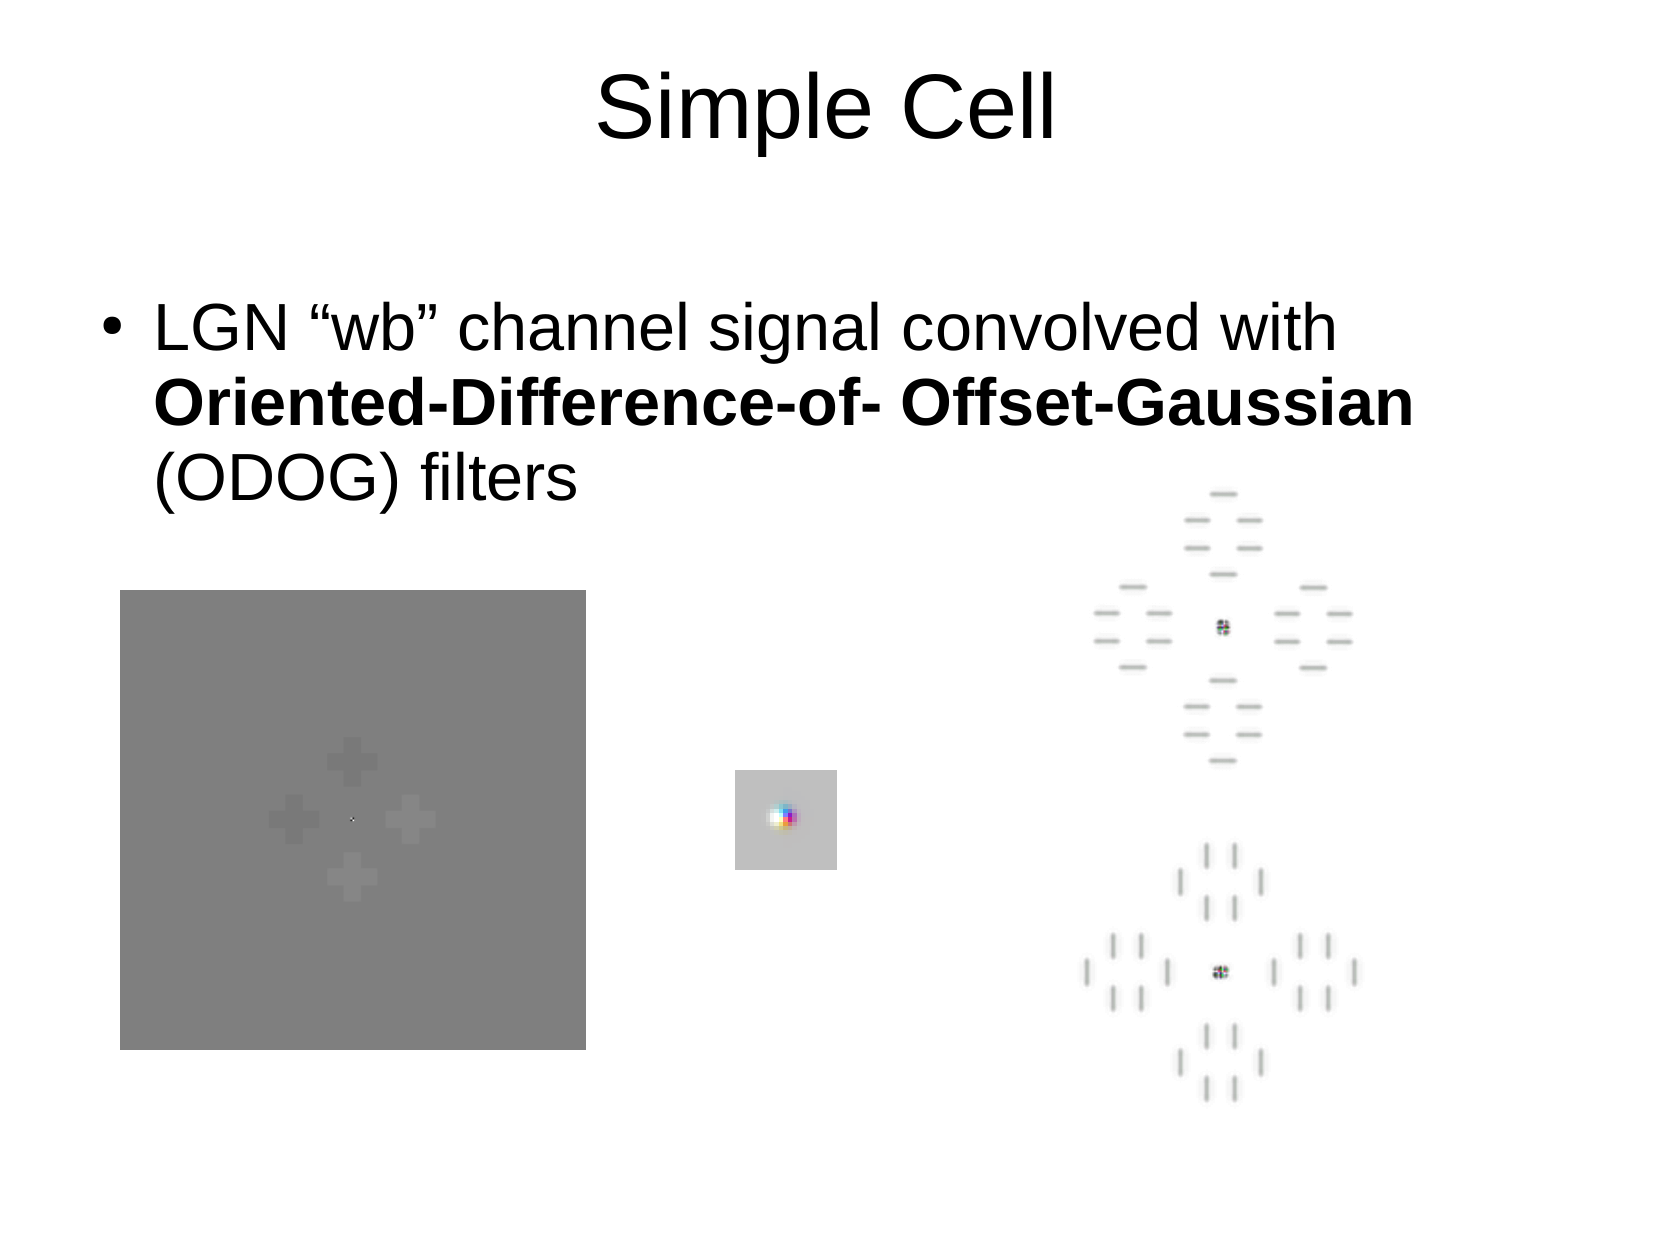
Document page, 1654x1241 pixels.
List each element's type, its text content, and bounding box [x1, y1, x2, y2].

title Simple Cell [82, 49, 1571, 166]
list LGN “wb” channel signal convolved with Oriented-Difference-of- Offset-Gaussian (ODOG) filters [82, 290, 1538, 1010]
picture [120, 590, 586, 1051]
picture [1037, 443, 1411, 1156]
picture [735, 770, 837, 871]
